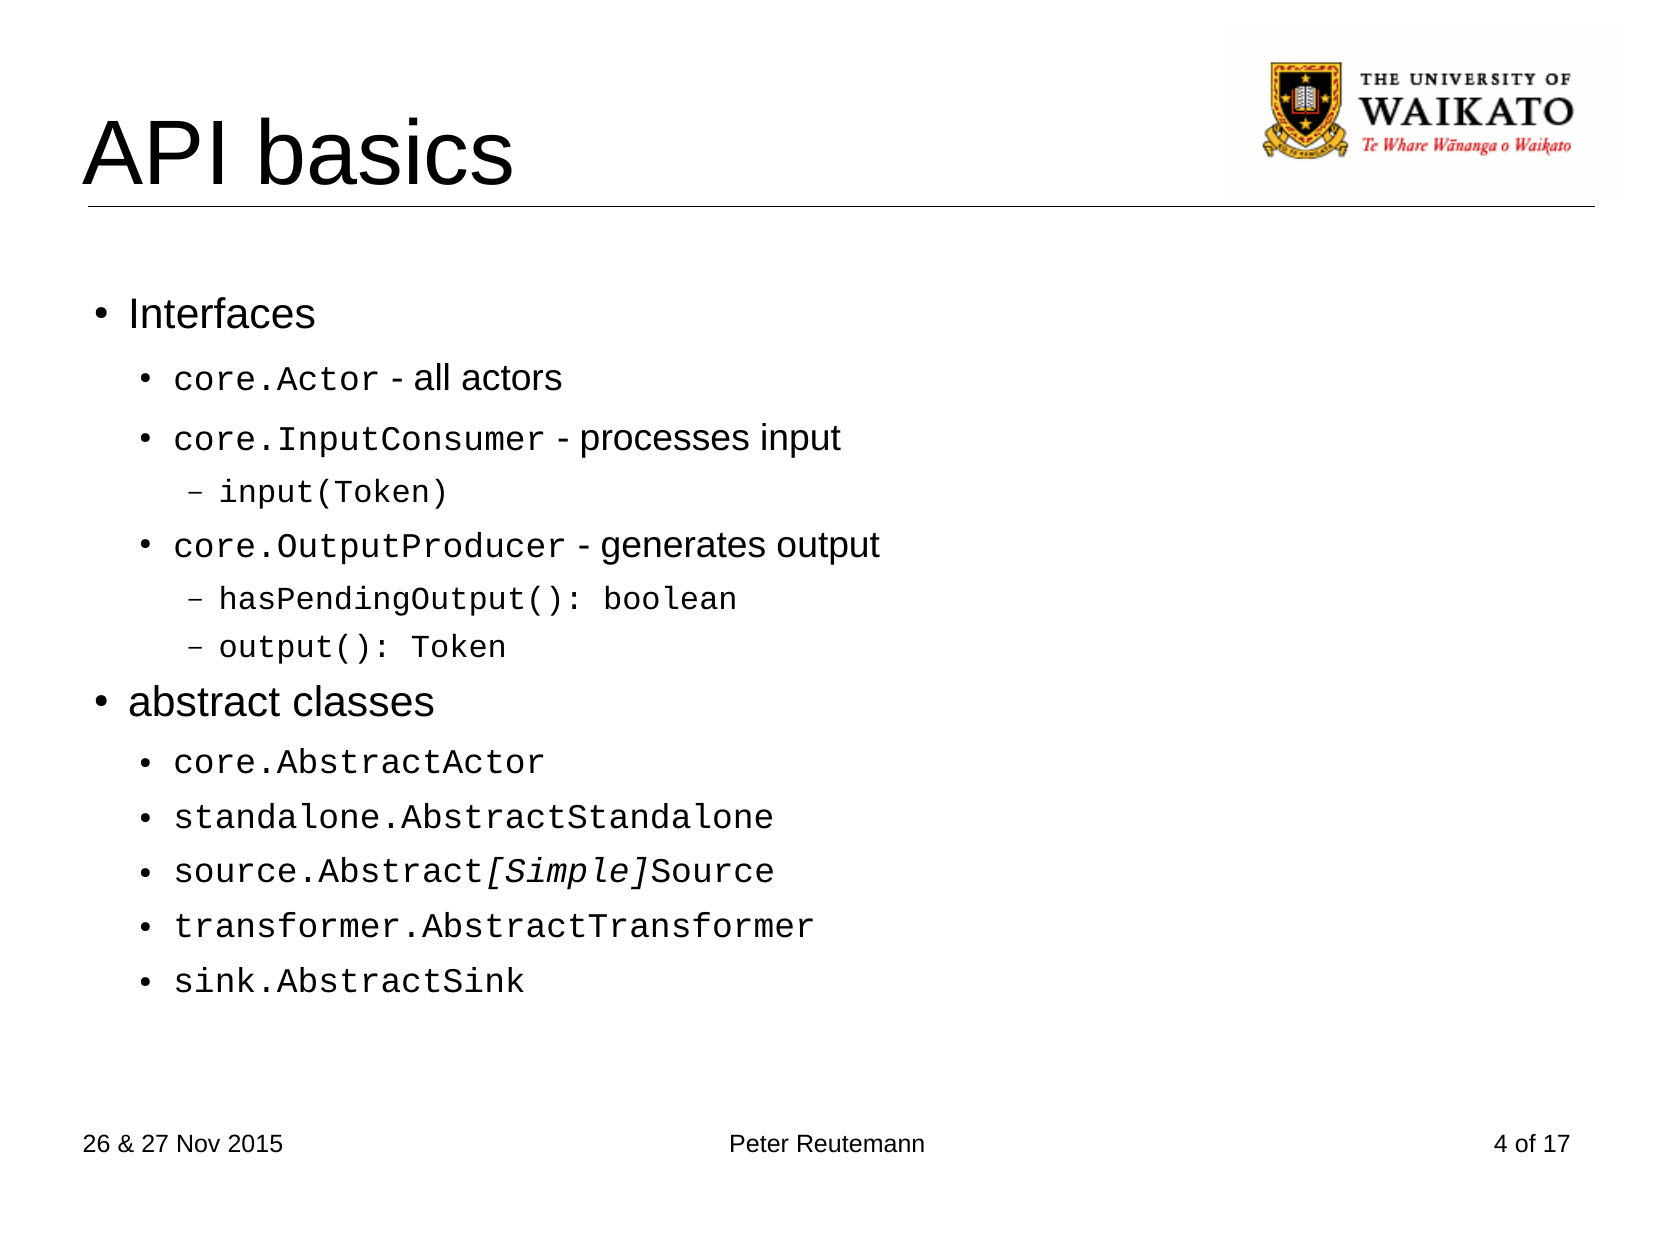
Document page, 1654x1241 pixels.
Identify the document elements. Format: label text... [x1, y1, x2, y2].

picture [1228, 24, 1619, 201]
list Interfaces core.Actor - all actors core.InputConsumer - processes input input(Token) core.OutputProducer - generates output hasPendingOutput(): boolean output(): Token abstract classes core.AbstractActor standalone.AbstractStandalone source.Abstract[Simple]Source transformer.AbstractTransformer sink.AbstractSink [82, 290, 1571, 1010]
title API basics [82, 49, 1571, 257]
